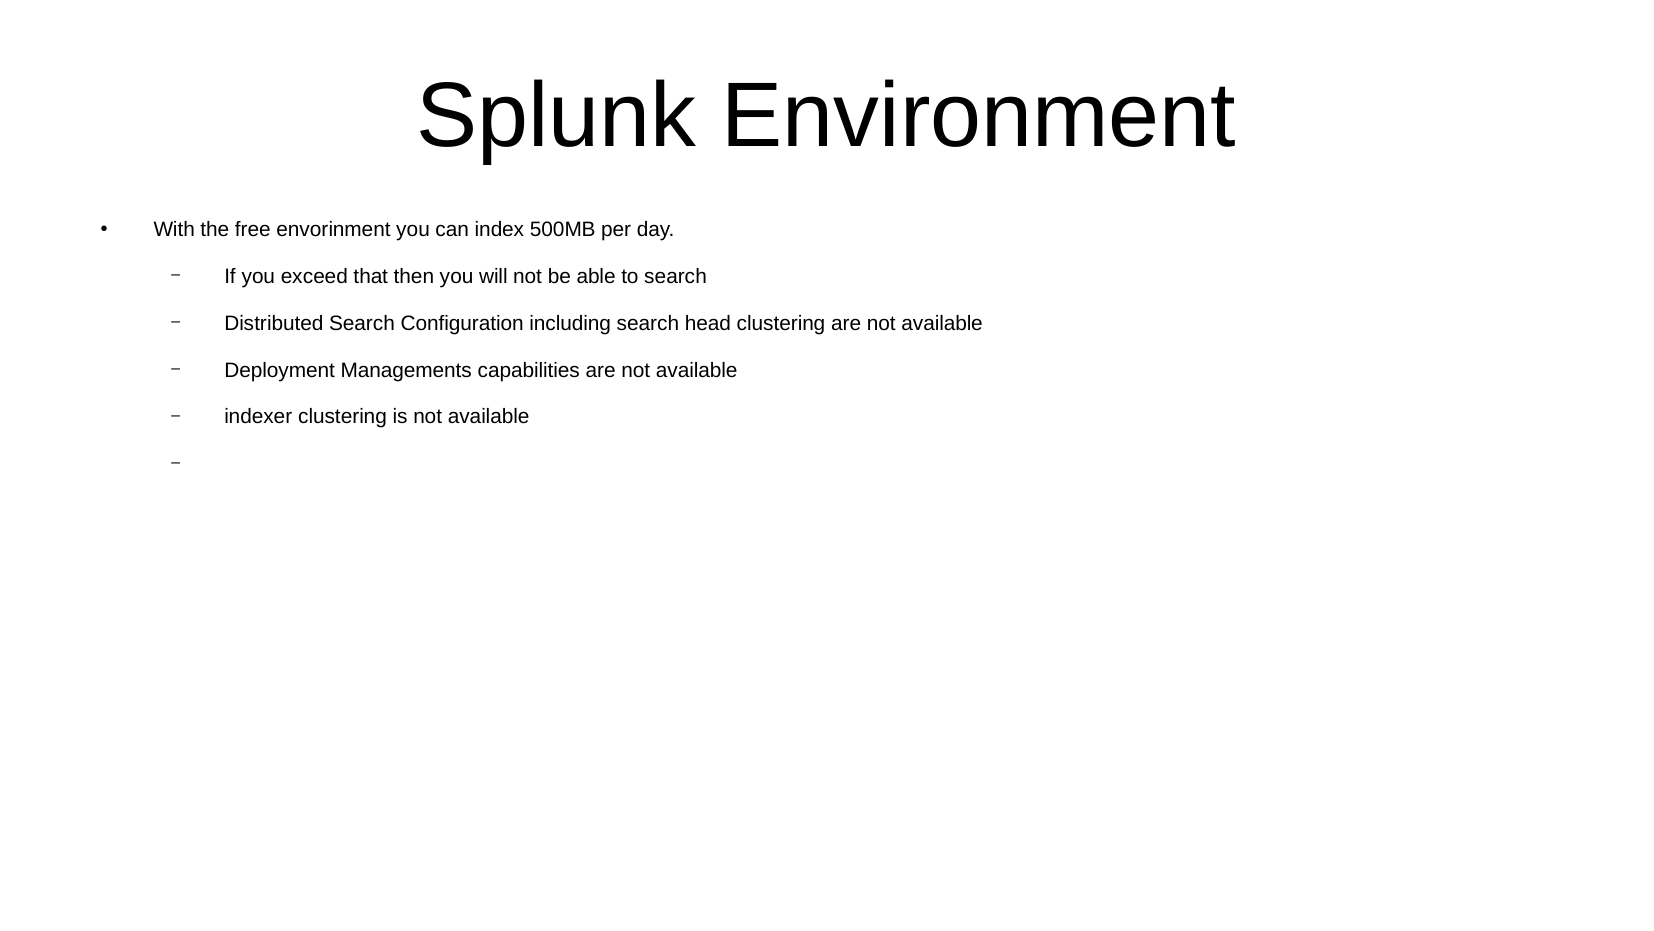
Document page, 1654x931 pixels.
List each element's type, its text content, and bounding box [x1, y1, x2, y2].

title Splunk Environment [82, 37, 1571, 193]
list With the free envorinment you can index 500MB per day. If you exceed that then you will not be able to search Distributed Search Configuration including search head clustering are not available Deployment Managements capabilities are not available indexer clustering is not available [82, 217, 1621, 901]
